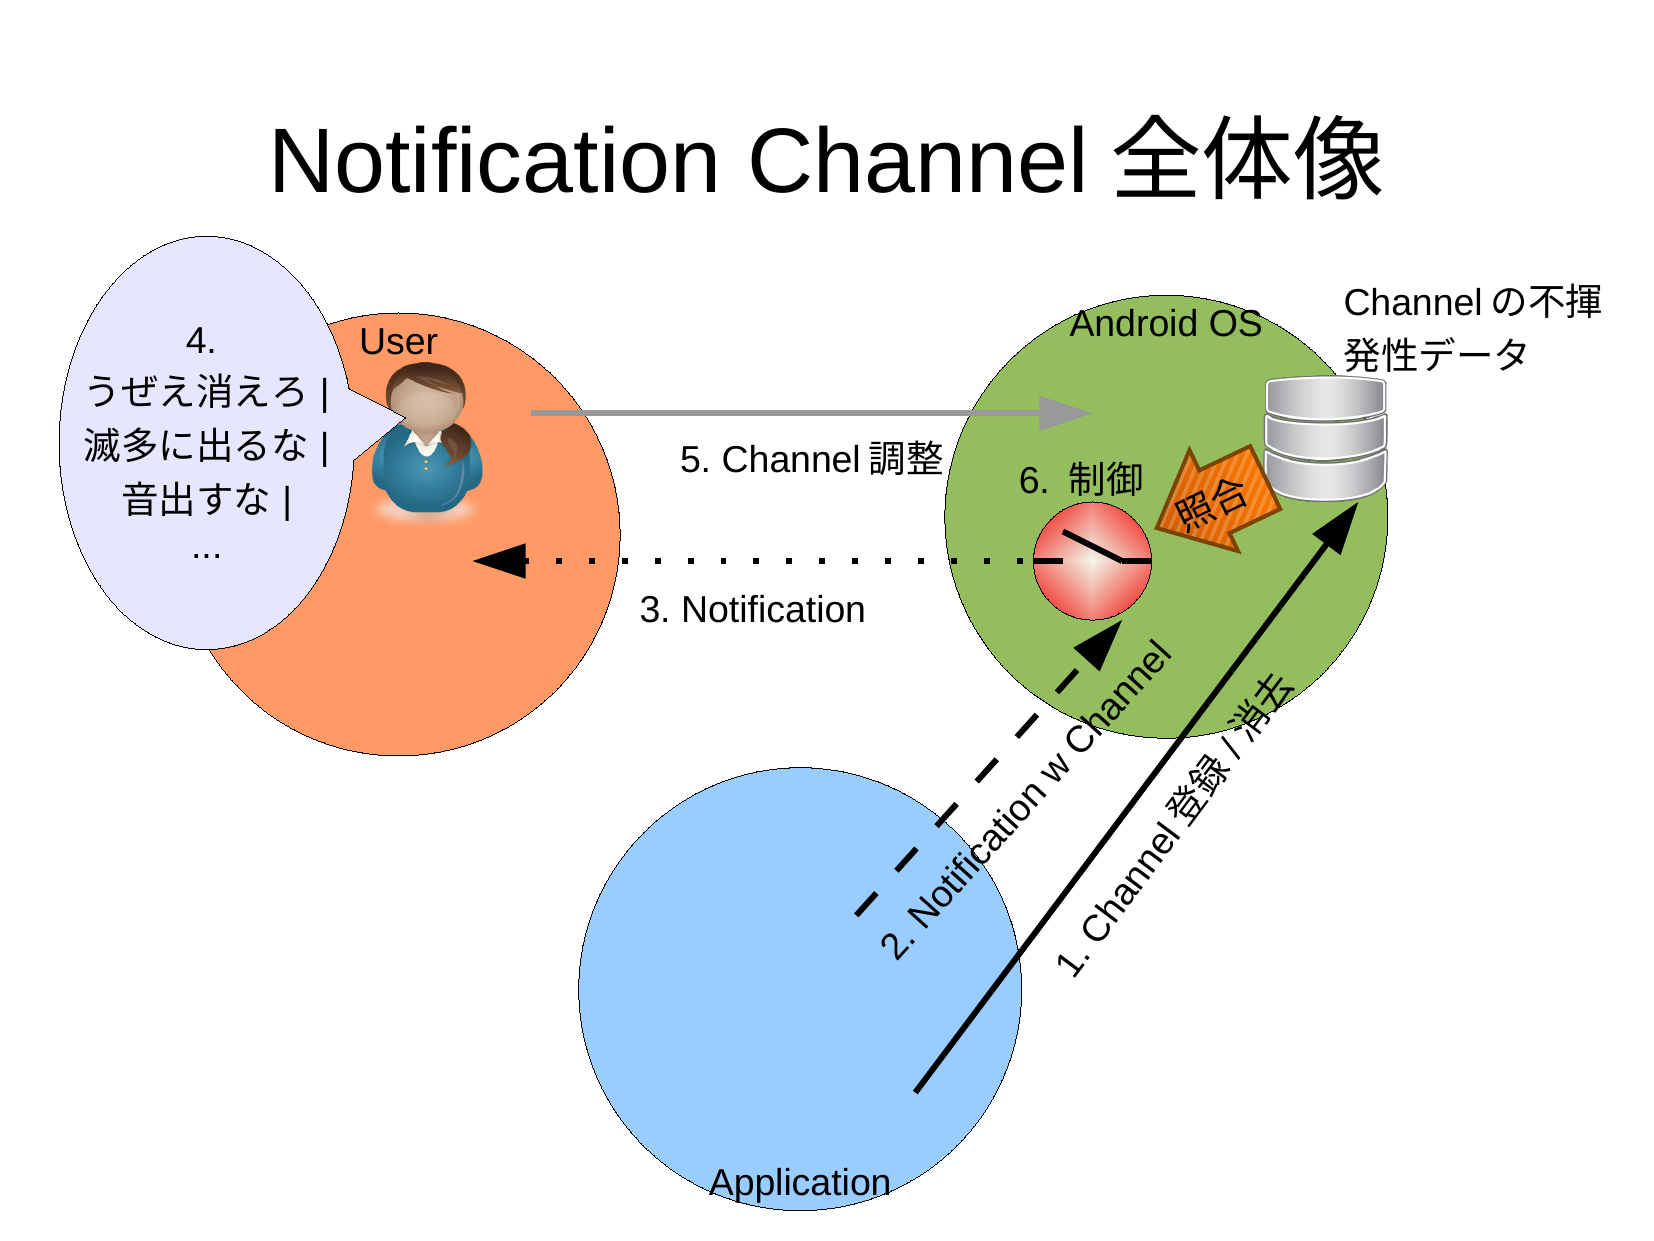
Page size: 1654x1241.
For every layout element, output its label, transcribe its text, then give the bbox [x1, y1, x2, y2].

text_box Application [578, 767, 1022, 1211]
text_box [1033, 512, 1152, 621]
picture [354, 354, 502, 532]
text_box 4. うぜえ消えろ| 滅多に出るな| 音出すな| ... [59, 236, 406, 650]
picture [1141, 375, 1388, 591]
title Notification Channel全体像 [82, 49, 1571, 257]
text_box 6. 制御 [1003, 442, 1211, 512]
text_box Channelの不揮発性データ [1328, 264, 1625, 473]
text_box Android OS [944, 295, 1356, 739]
text_box User [209, 312, 621, 756]
text_box Android OS [1186, 502, 1388, 738]
